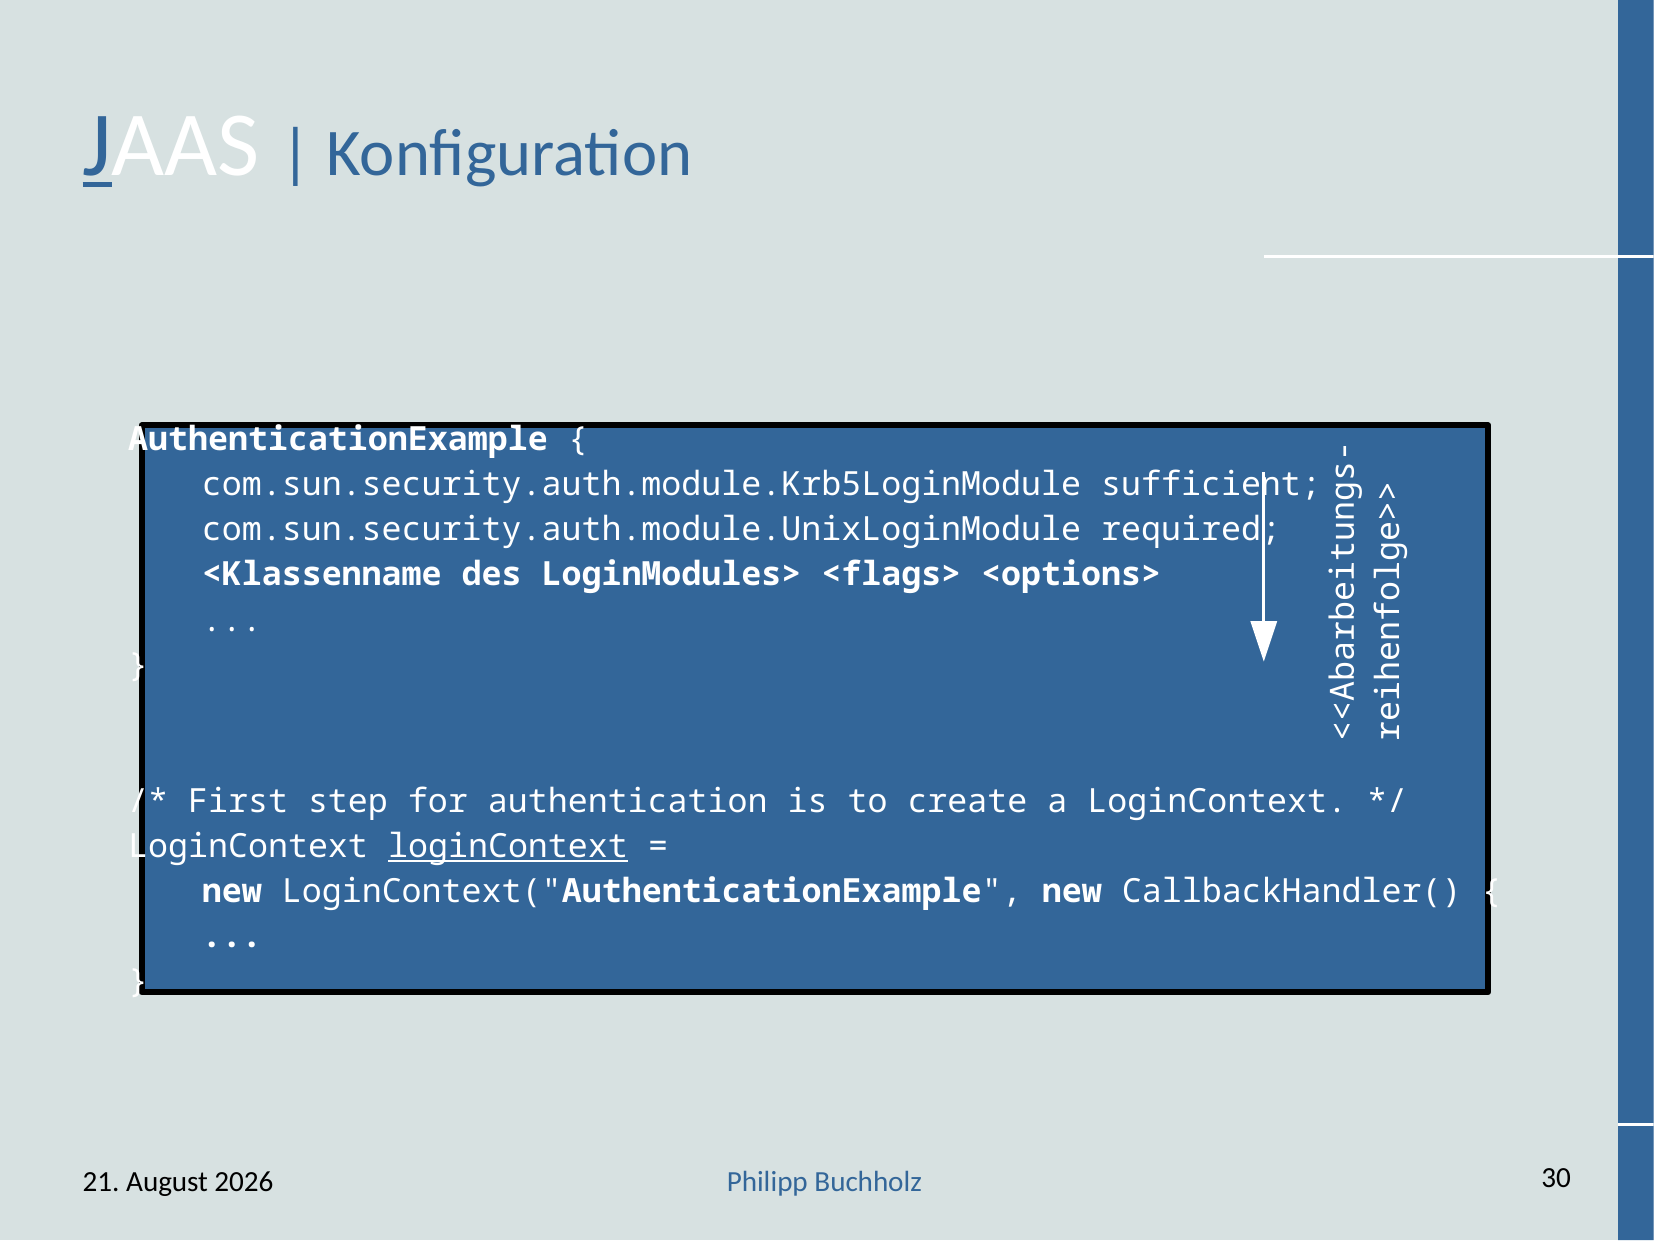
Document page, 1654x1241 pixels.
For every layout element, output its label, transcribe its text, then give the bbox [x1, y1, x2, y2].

text_box <<Abarbeitungs- reihenfolge>> [1311, 434, 1404, 756]
title JAAS | Konfiguration [82, 40, 1571, 266]
text_box AuthenticationExample { com.sun.security.auth.module.Krb5LoginModule sufficient; com.sun.security.auth.module.UnixLoginModule required; <Klassenname des LoginModules> <flags> <options> ... } /* First step for authentication is to create a LoginContext. */ LoginContext loginContext = new LoginContext("AuthenticationExample", new CallbackHandler() { ... } [141, 425, 1489, 993]
